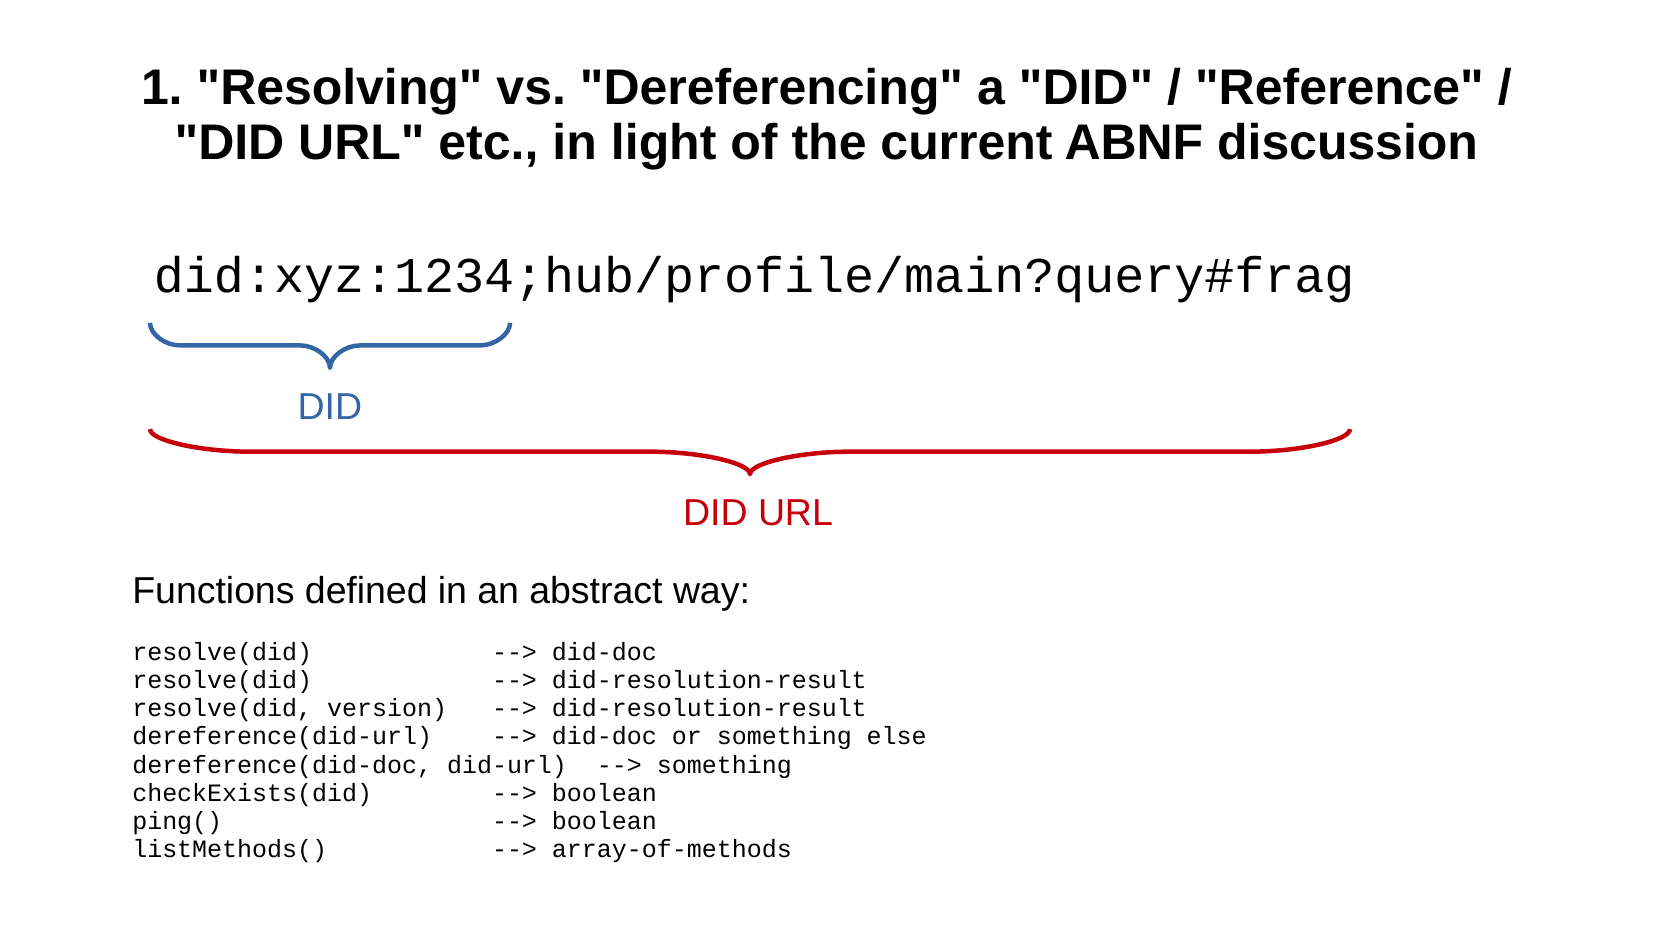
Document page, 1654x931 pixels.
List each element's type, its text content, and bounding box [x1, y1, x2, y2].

text_box DID [282, 377, 378, 435]
text_box DID URL [668, 484, 1127, 542]
title 1. "Resolving" vs. "Dereferencing" a "DID" / "Reference" / "DID URL" etc., in light of the current ABNF discussion [82, 37, 1571, 193]
text_box Functions defined in an abstract way: resolve(did) --> did-doc resolve(did) --> did-resolution-result resolve(did, version) --> did-resolution-result dereference(did-url) --> did-doc or something else dereference(did-doc, did-url) --> something checkExists(did) --> boolean ping() --> boolean listMethods() --> array-of-methods [117, 562, 943, 873]
text_box did:xyz:1234;hub/profile/main?query#frag [139, 243, 1654, 372]
